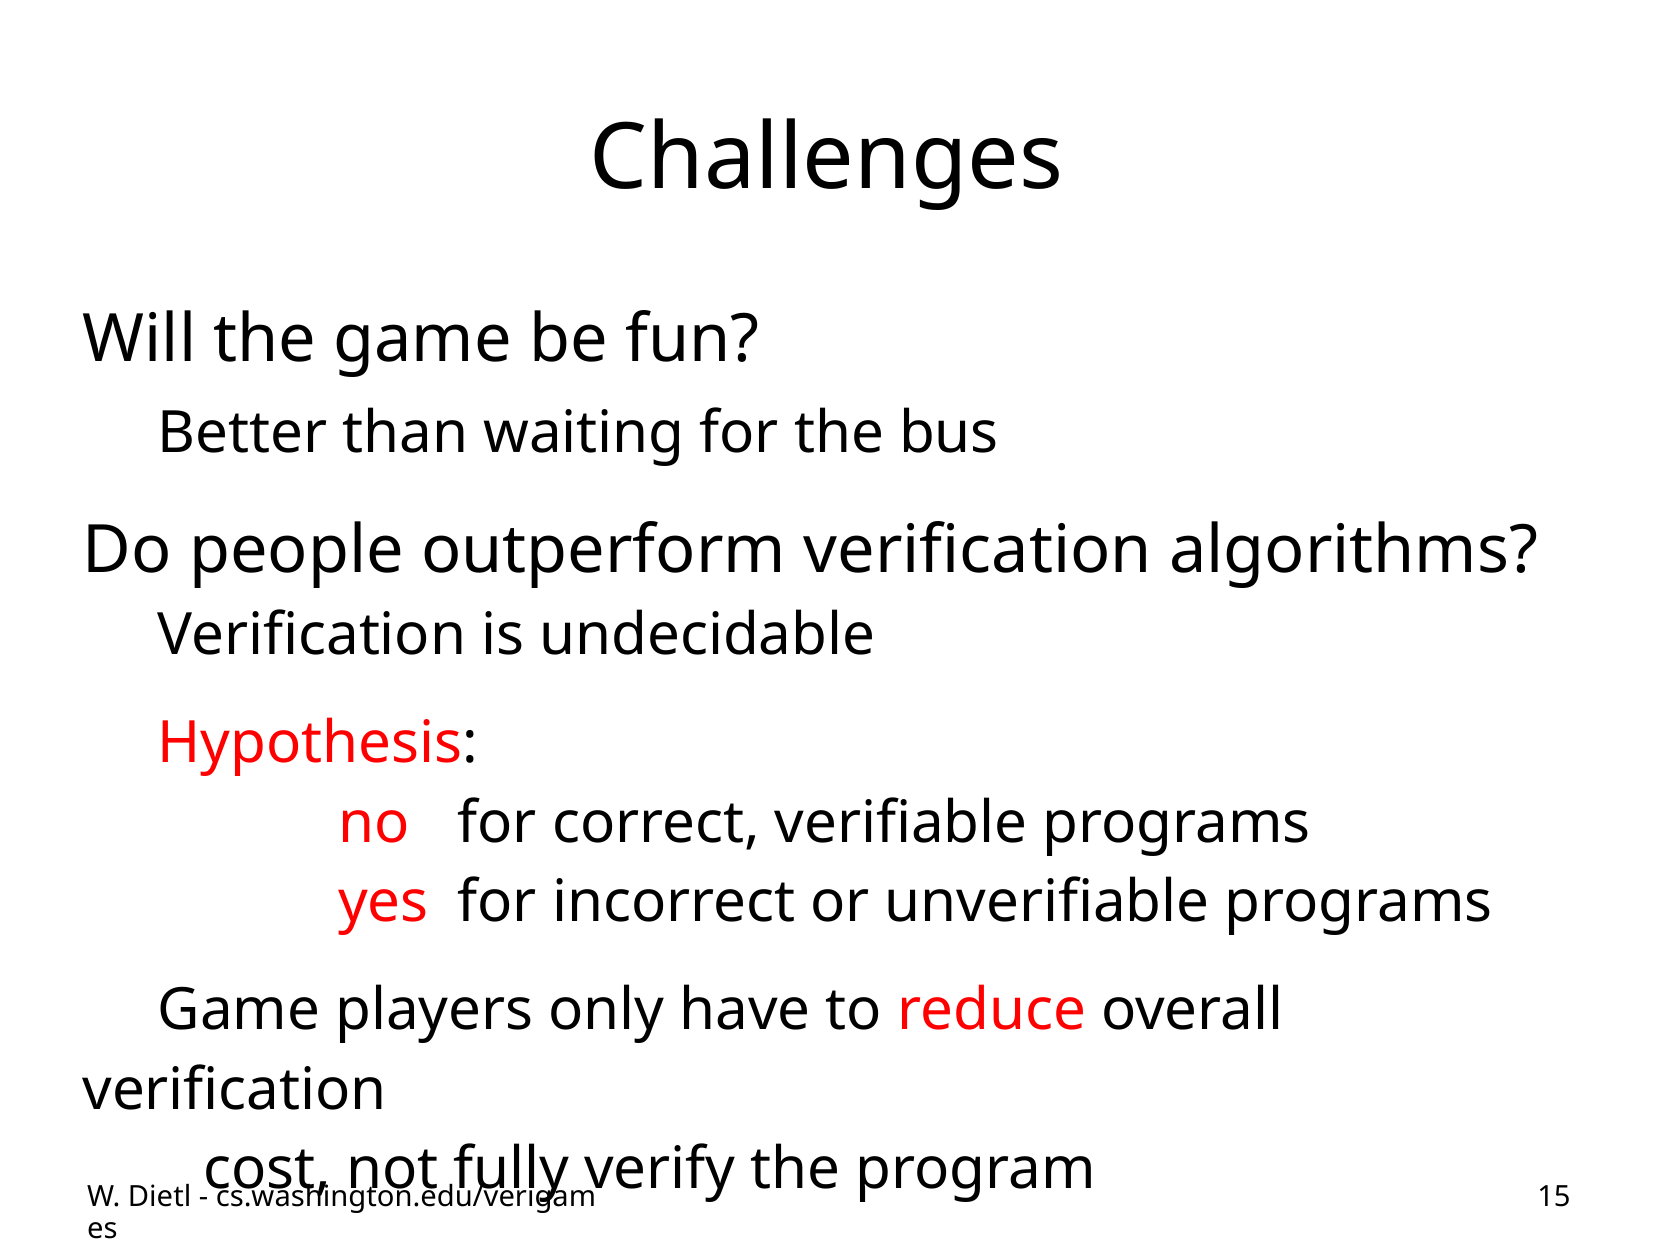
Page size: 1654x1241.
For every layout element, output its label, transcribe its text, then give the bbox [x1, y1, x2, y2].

list Will the game be fun? Better than waiting for the bus Do people outperform verification algorithms? Verification is undecidable Hypothesis: no for correct, verifiable programs yes for incorrect or unverifiable programs Game players only have to reduce overall verification cost, not fully verify the program [82, 290, 1571, 1109]
title Challenges [82, 49, 1571, 257]
